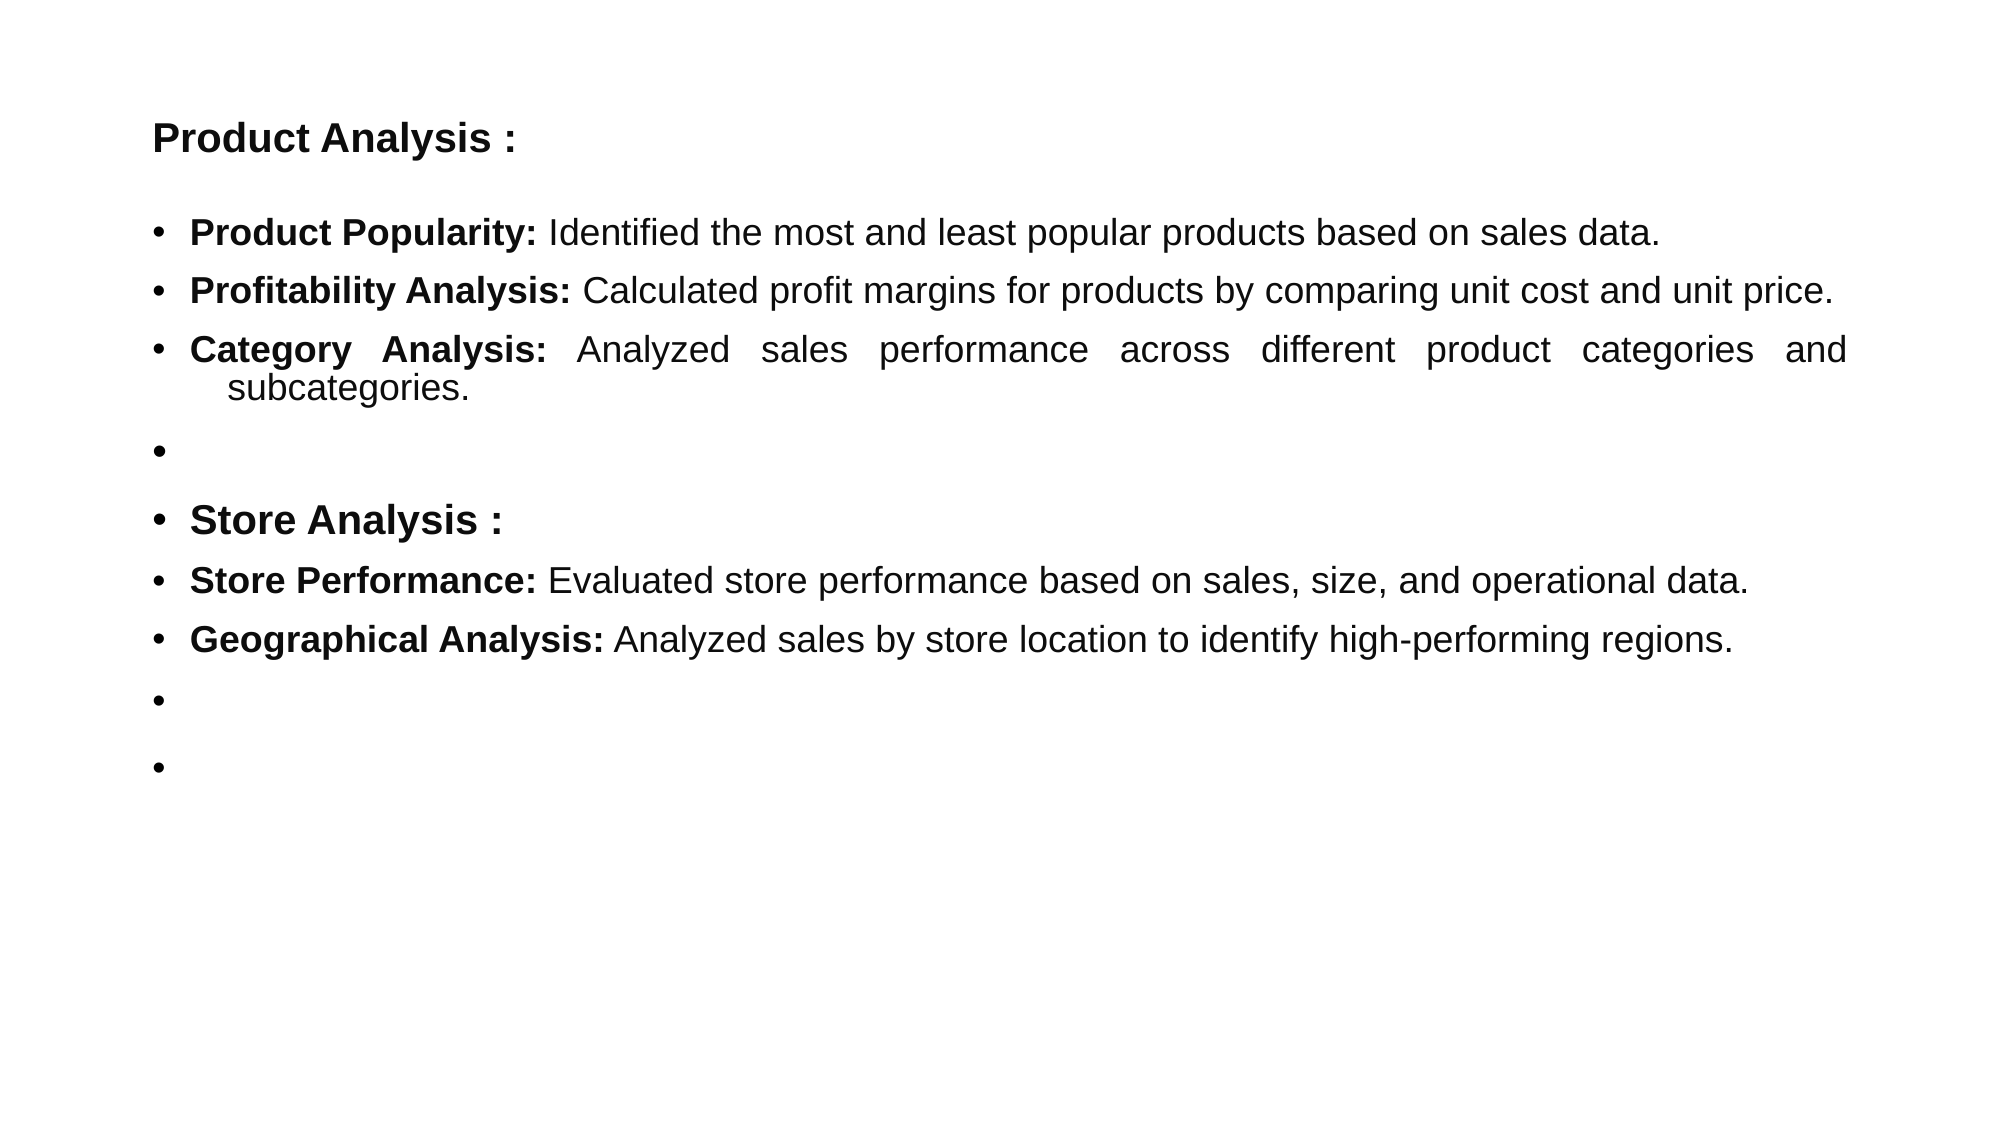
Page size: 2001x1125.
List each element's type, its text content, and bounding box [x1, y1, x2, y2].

list Product Popularity: Identified the most and least popular products based on sales data. Profitability Analysis: Calculated profit margins for products by comparing unit cost and unit price. Category Analysis: Analyzed sales performance across different product categories and subcategories. Store Analysis : Store Performance: Evaluated store performance based on sales, size, and operational data. Geographical Analysis: Analyzed sales by store location to identify high-performing regions. [137, 207, 1863, 1014]
title Product Analysis : [137, 111, 1863, 193]
